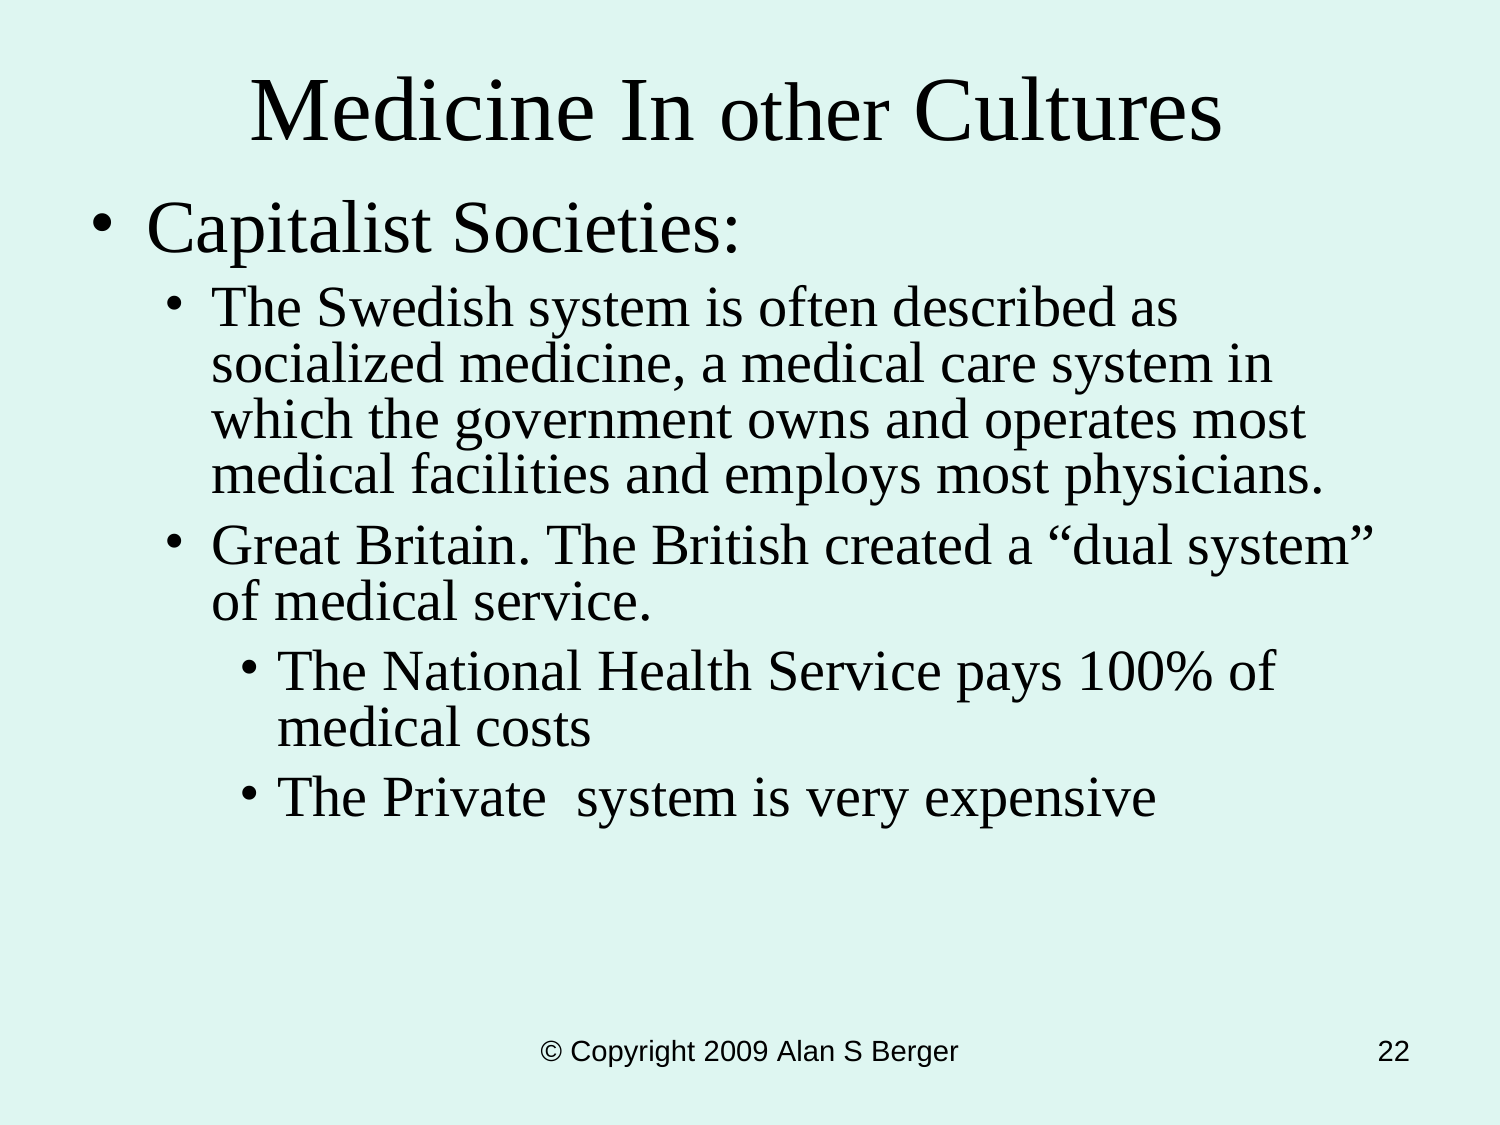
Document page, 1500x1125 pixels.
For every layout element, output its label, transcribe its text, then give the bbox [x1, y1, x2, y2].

list Capitalist Societies: The Swedish system is often described as socialized medicine, a medical care system in which the government owns and operates most medical facilities and employs most physicians. Great Britain. The British created a “dual system” of medical service. The National Health Service pays 100% of medical costs The Private system is very expensive [75, 187, 1426, 1026]
title Medicine In other Cultures [62, 37, 1413, 171]
